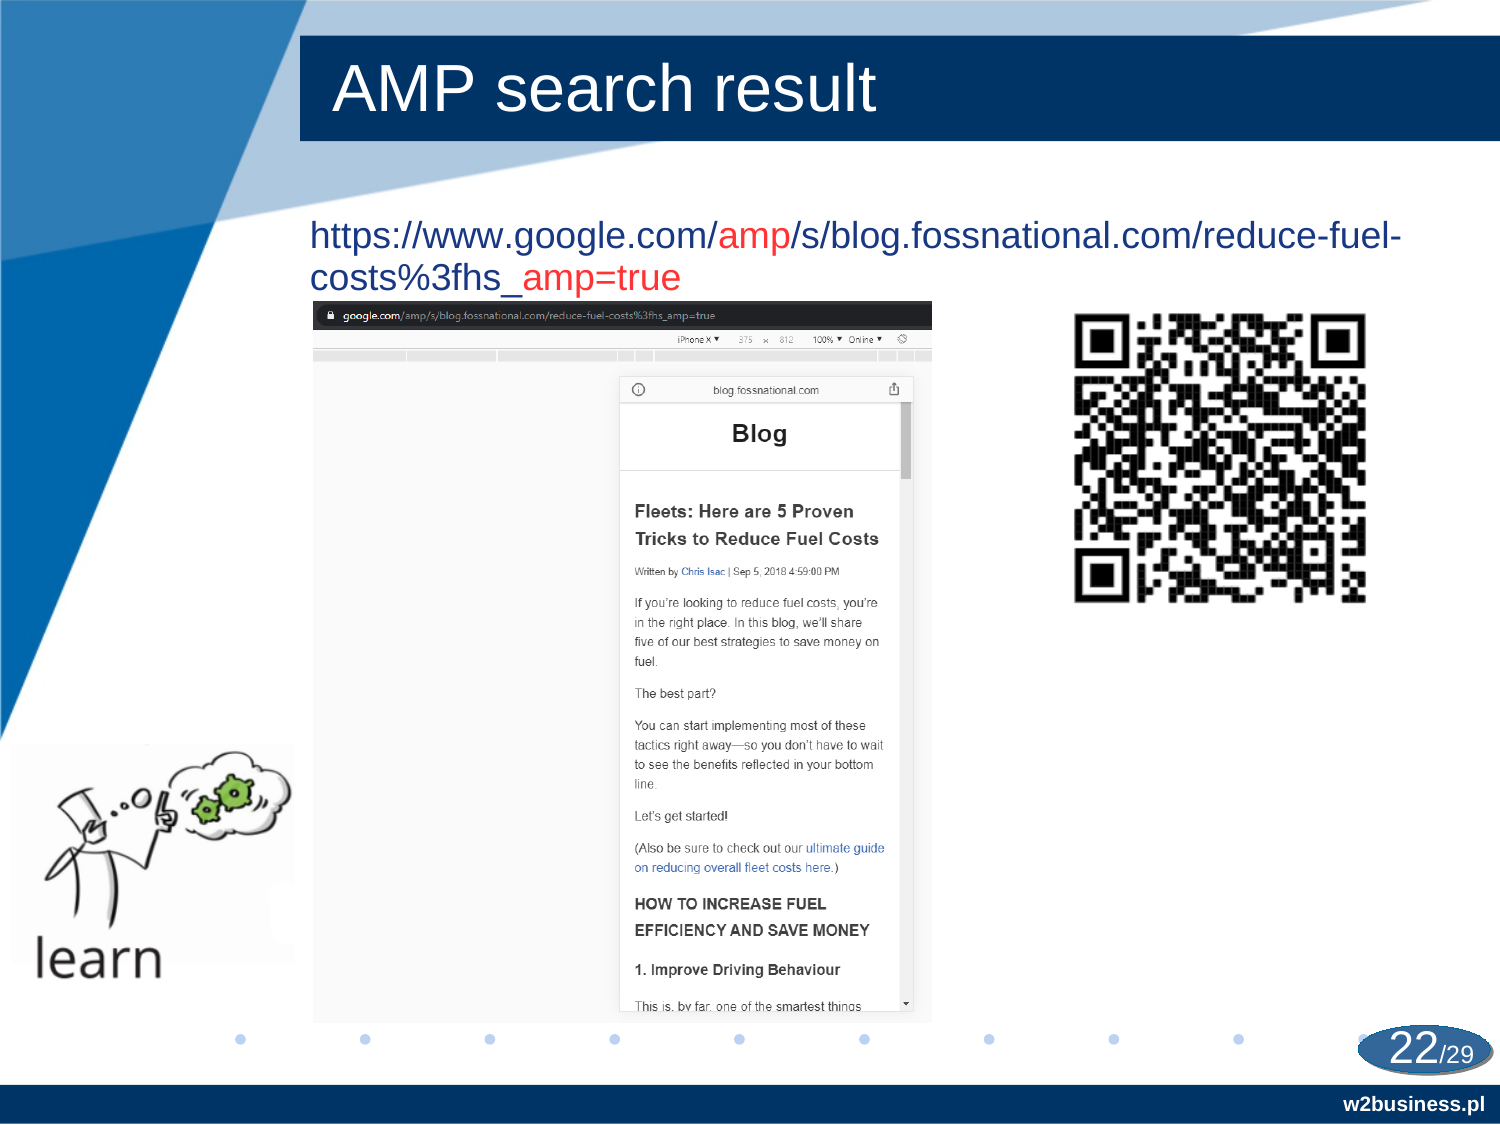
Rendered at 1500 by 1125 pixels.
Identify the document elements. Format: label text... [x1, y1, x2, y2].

picture [313, 301, 932, 1024]
title AMP search result [300, 35, 1500, 142]
picture [0, 0, 1500, 987]
picture [1062, 295, 1388, 622]
text_box https://www.google.com/amp/s/blog.fossnational.com/reduce-fuel-costs%3fhs_amp=true [295, 206, 1477, 306]
